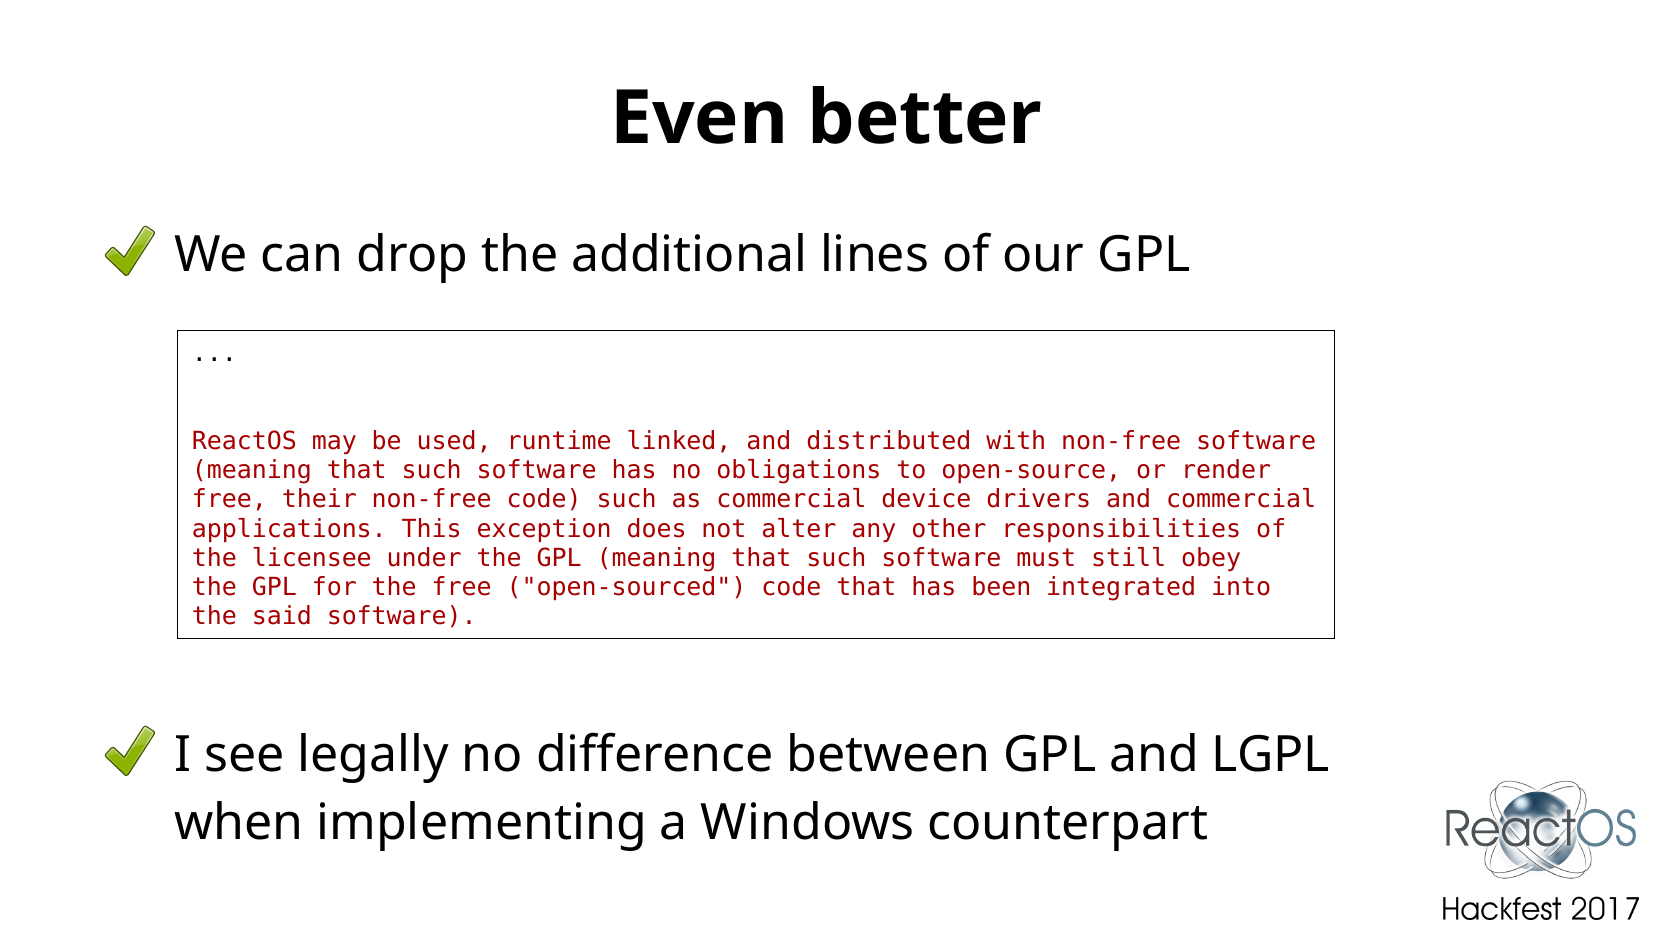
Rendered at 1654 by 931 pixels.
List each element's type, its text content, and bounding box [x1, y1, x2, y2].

text_box ... ReactOS may be used, runtime linked, and distributed with non-free software (meaning that such software has no obligations to open-source, or render free, their non-free code) such as commercial device drivers and commercial applications. This exception does not alter any other responsibilities of the licensee under the GPL (meaning that such software must still obey the GPL for the free ("open-sourced") code that has been integrated into the said software). [177, 330, 1335, 638]
title Even better [82, 37, 1571, 193]
picture [1440, 779, 1642, 920]
list We can drop the additional lines of our GPL I see legally no difference between GPL and LGPL when implementing a Windows counterpart [82, 217, 1571, 886]
